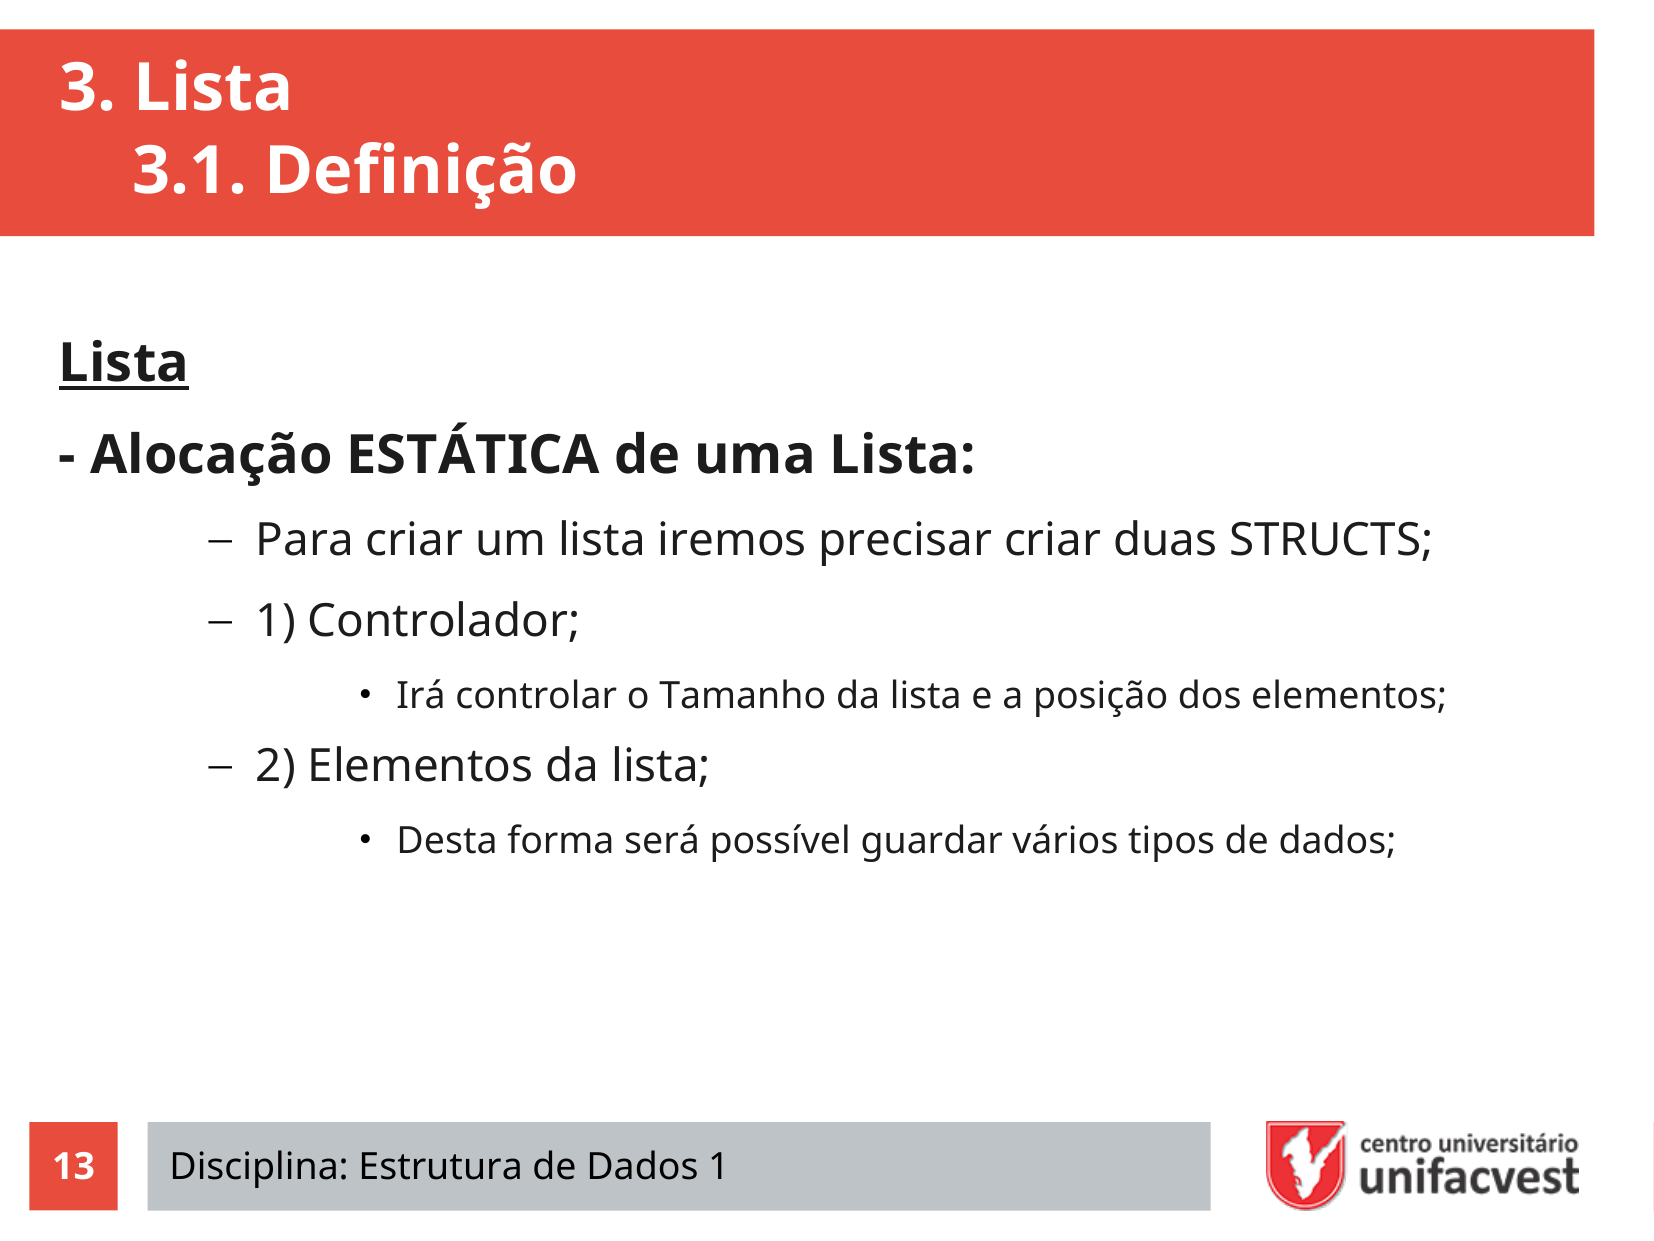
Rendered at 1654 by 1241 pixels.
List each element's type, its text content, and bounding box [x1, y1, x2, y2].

list Lista - Alocação ESTÁTICA de uma Lista: Para criar um lista iremos precisar criar duas STRUCTS; 1) Controlador; Irá controlar o Tamanho da lista e a posição dos elementos; 2) Elementos da lista; Desta forma será possível guardar vários tipos de dados; [59, 324, 1566, 1093]
title 3. Lista 3.1. Definição [59, 59, 1595, 207]
picture [1266, 1121, 1579, 1211]
text_box [1238, 1120, 1654, 1212]
text_box Disciplina: Estrutura de Dados 1 [154, 1132, 1205, 1196]
